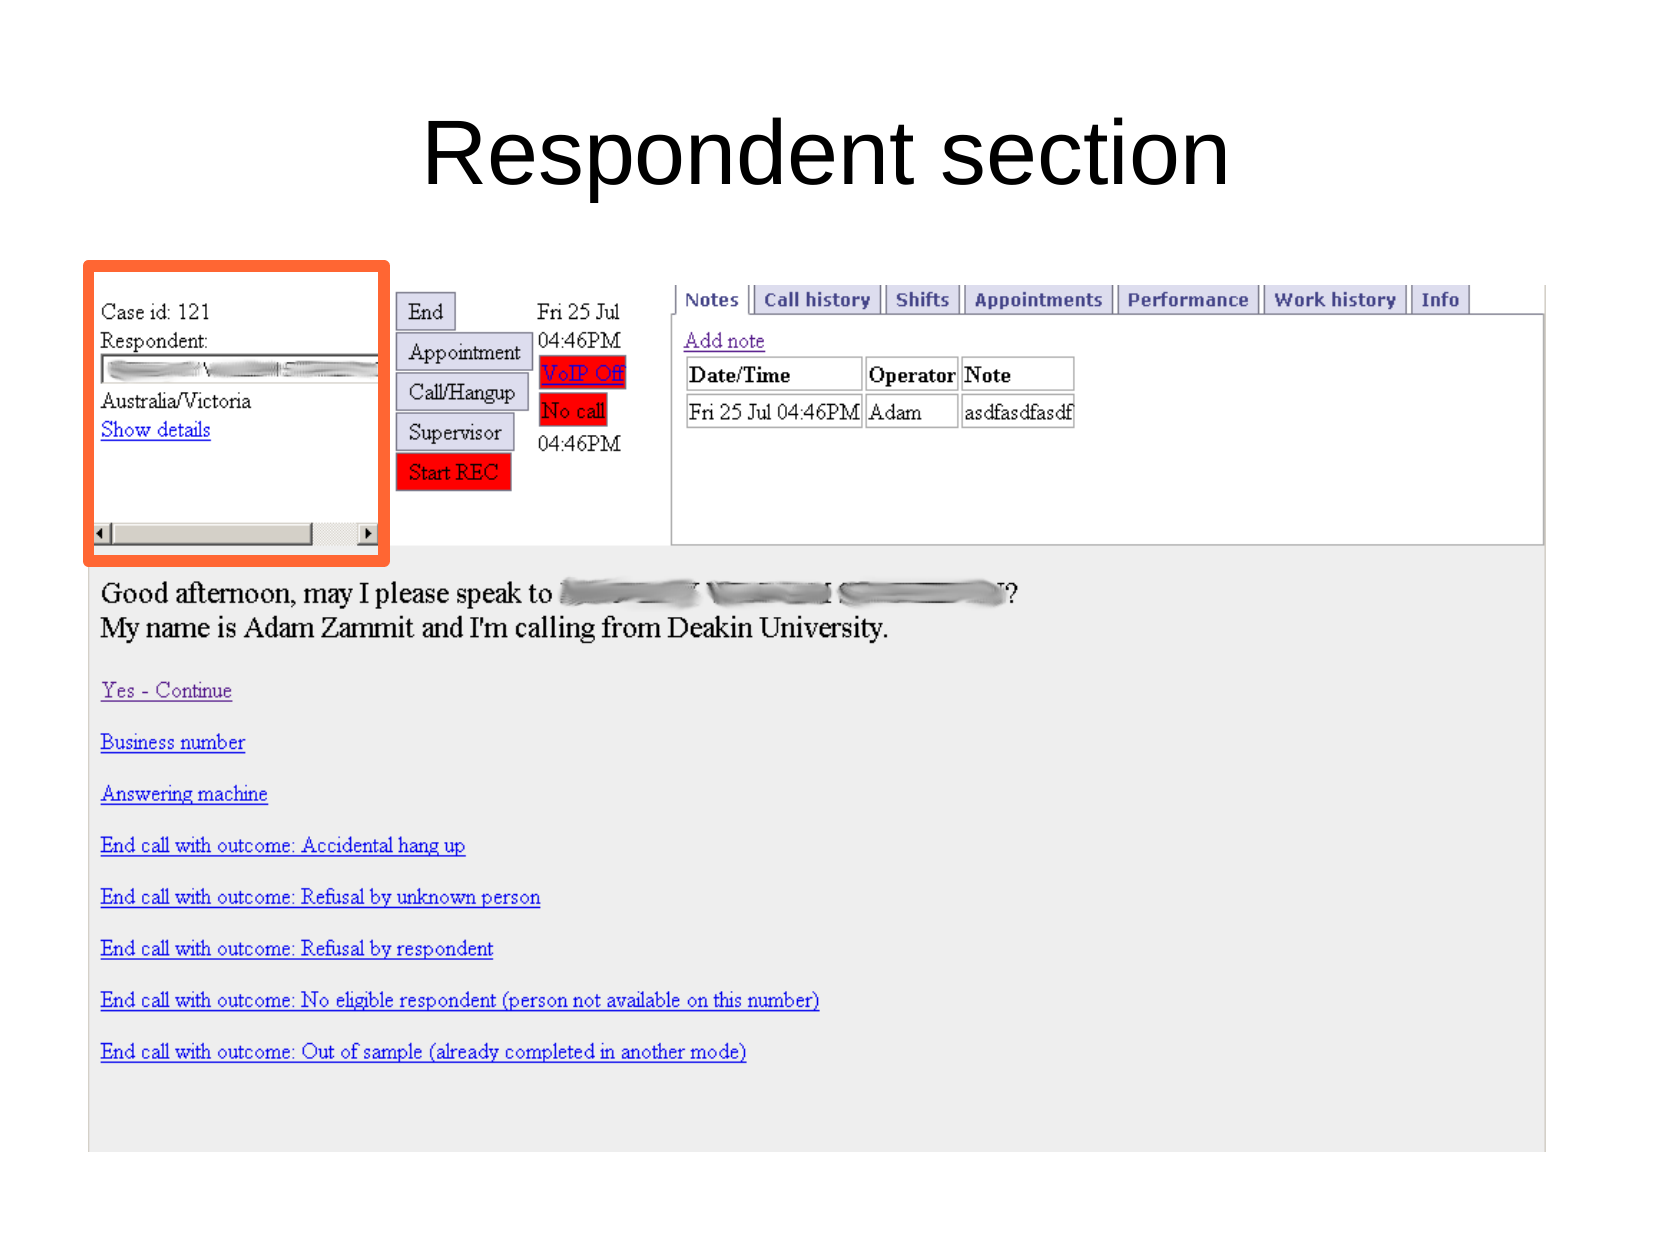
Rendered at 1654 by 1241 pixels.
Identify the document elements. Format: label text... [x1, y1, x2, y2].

picture [88, 285, 1546, 1152]
picture [94, 285, 378, 555]
title Respondent section [82, 56, 1571, 250]
